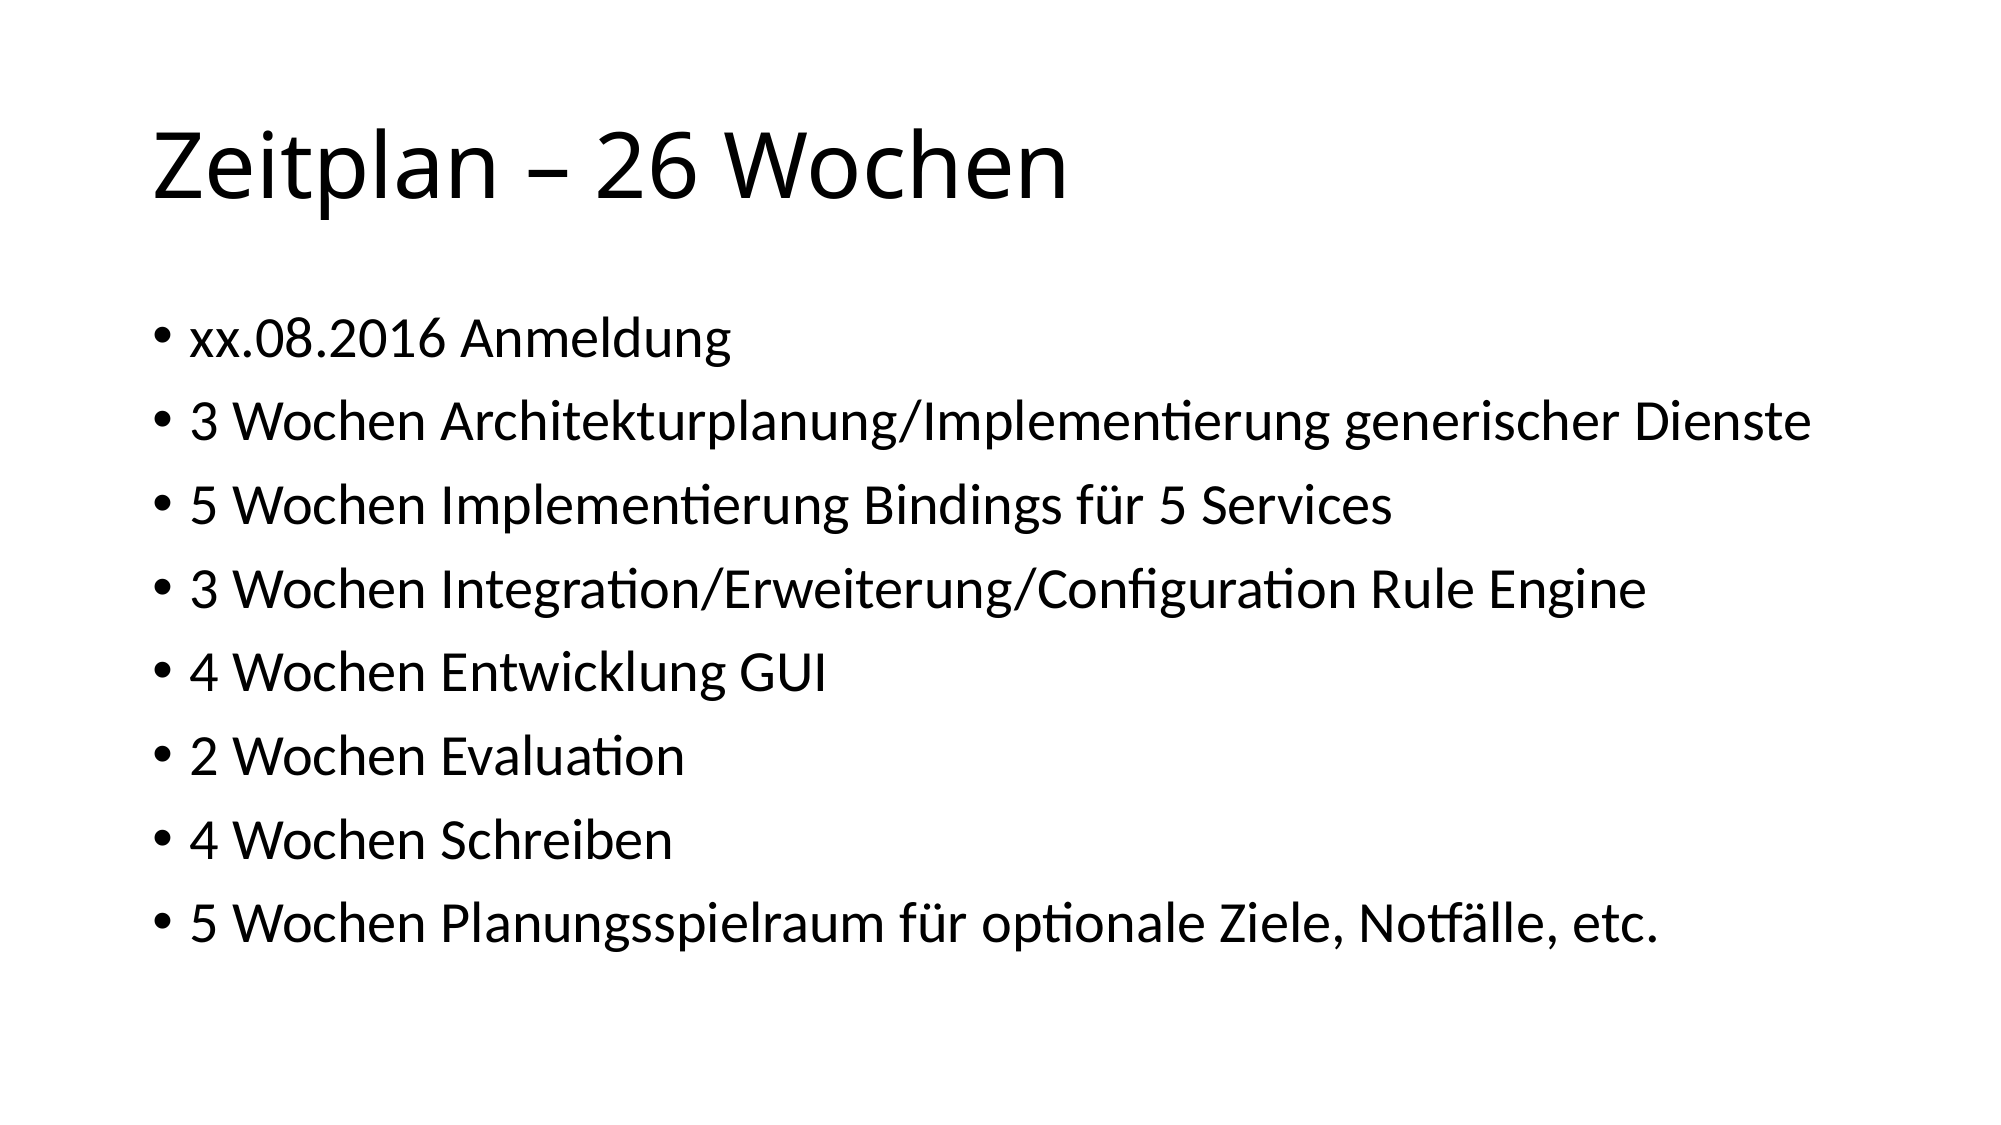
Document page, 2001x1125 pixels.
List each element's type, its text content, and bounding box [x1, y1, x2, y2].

list xx.08.2016 Anmeldung 3 Wochen Architekturplanung/Implementierung generischer Dienste 5 Wochen Implementierung Bindings für 5 Services 3 Wochen Integration/Erweiterung/Configuration Rule Engine 4 Wochen Entwicklung GUI 2 Wochen Evaluation 4 Wochen Schreiben 5 Wochen Planungsspielraum für optionale Ziele, Notfälle, etc. [137, 299, 1863, 1014]
title Zeitplan – 26 Wochen [137, 59, 1863, 278]
